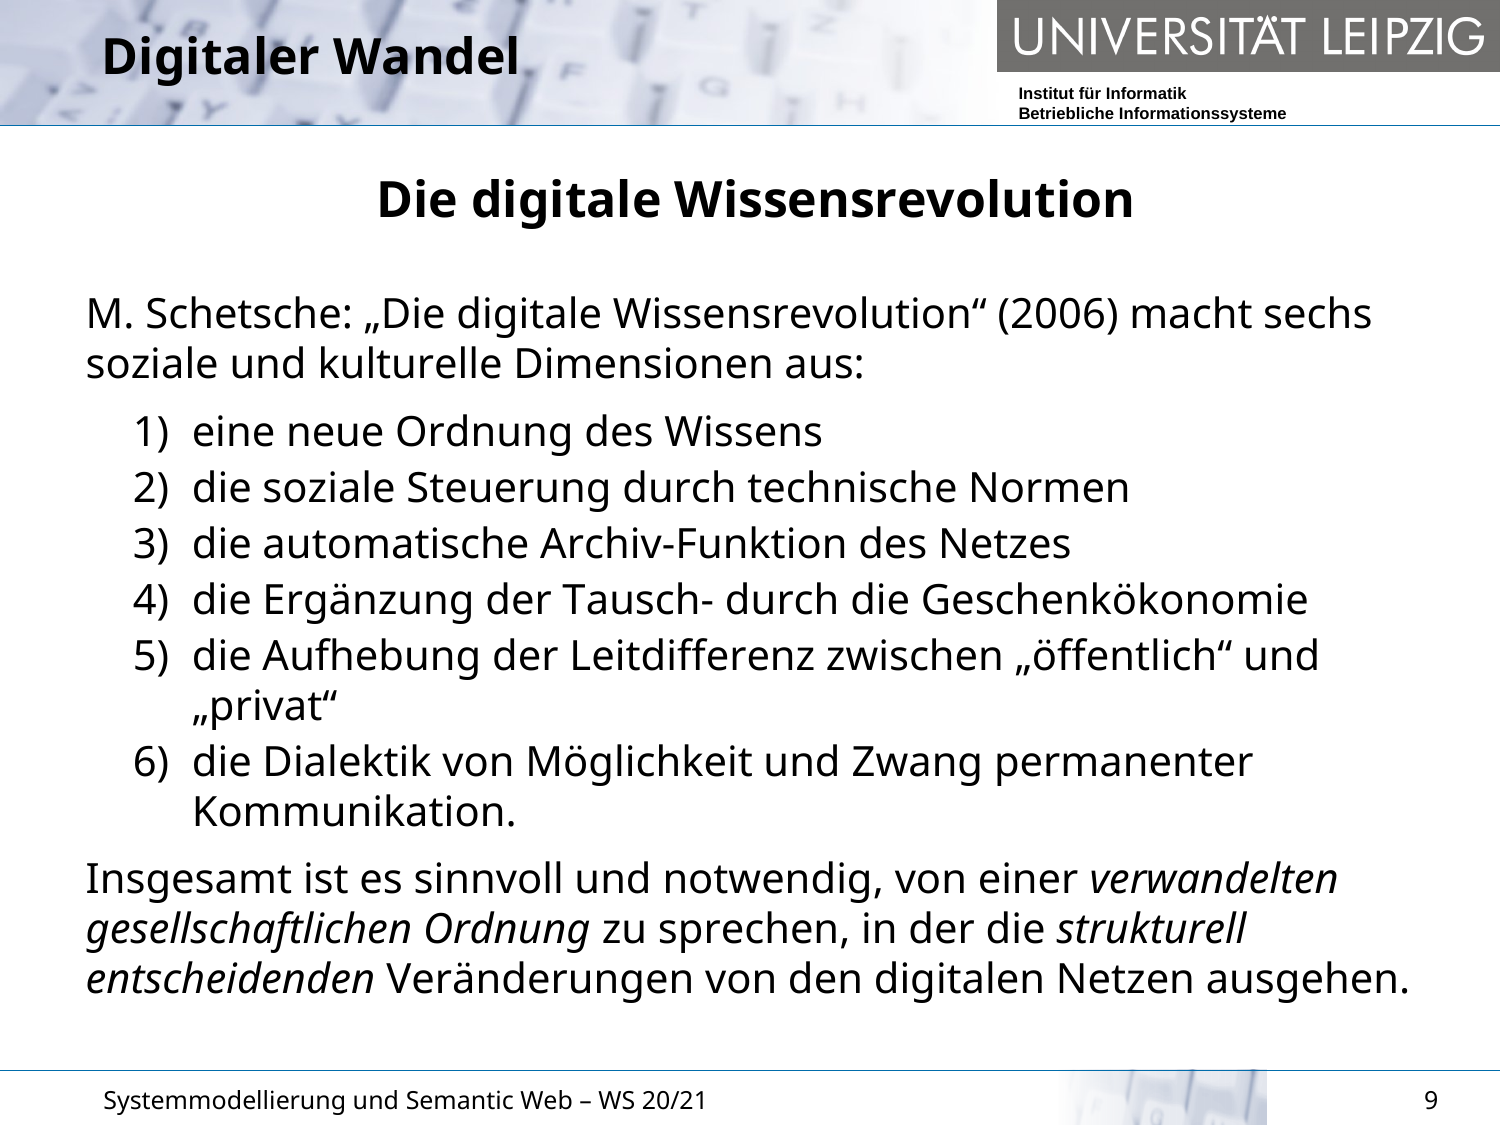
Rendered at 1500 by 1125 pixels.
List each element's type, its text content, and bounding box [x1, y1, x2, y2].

picture [1057, 1071, 1267, 1125]
picture [0, 0, 1500, 125]
text_box Digitaler Wandel [87, 16, 537, 93]
text_box Die digitale Wissensrevolution M. Schetsche: „Die digitale Wissensrevolution“ (2006) macht sechs soziale und kulturelle Dimensionen aus: eine neue Ordnung des Wissens die soziale Steuerung durch technische Normen die automatische Archiv-Funktion des Netzes die Ergänzung der Tausch- durch die Geschenkökonomie die Aufhebung der Leitdifferenz zwischen „öffentlich“ und „privat“ die Dialektik von Möglichkeit und Zwang permanenter Kommunikation. Insgesamt ist es sinnvoll und notwendig, von einer verwandelten gesellschaftlichen Ordnung zu sprechen, in der die strukturell entscheidenden Veränderungen von den digitalen Netzen ausgehen. [70, 159, 1442, 1011]
